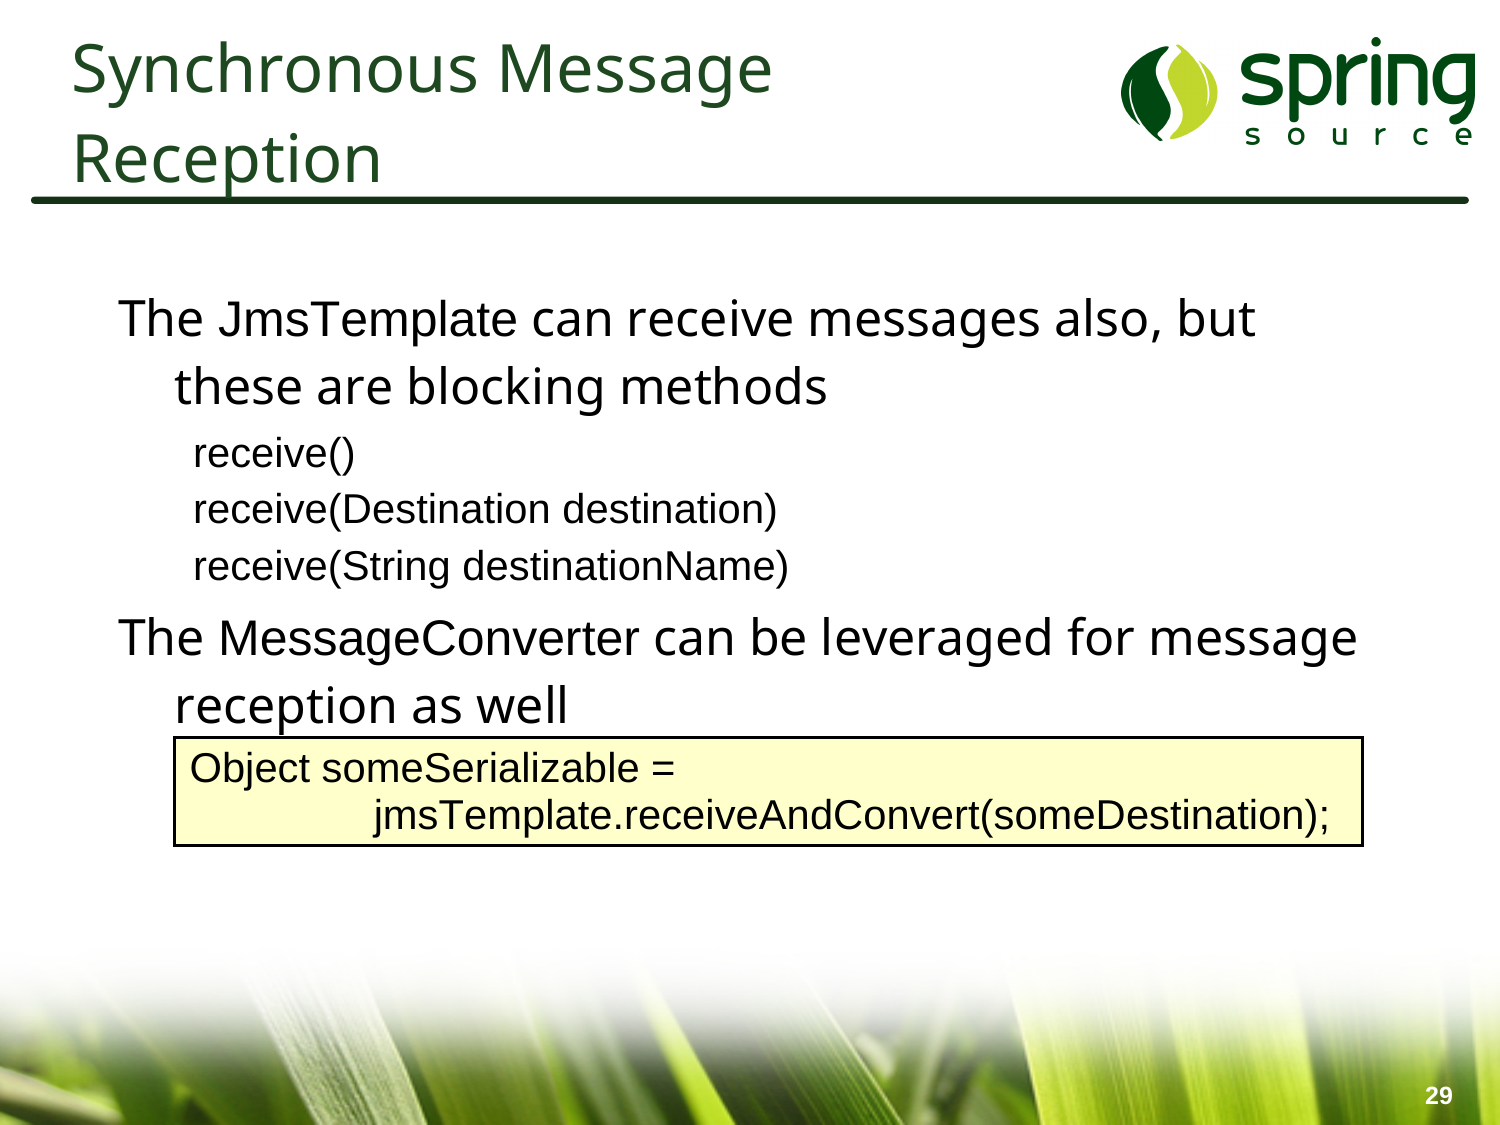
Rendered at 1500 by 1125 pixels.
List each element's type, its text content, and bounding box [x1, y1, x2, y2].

picture [0, 944, 1500, 1125]
title Synchronous Message Reception [56, 13, 1089, 191]
picture [1121, 37, 1475, 145]
list The JmsTemplate can receive messages also, but these are blocking methods receive() receive(Destination destination) receive(String destinationName) The MessageConverter can be leveraged for message reception as well [103, 275, 1394, 938]
text_box Object someSerializable = jmsTemplate.receiveAndConvert(someDestination); [174, 737, 1363, 846]
